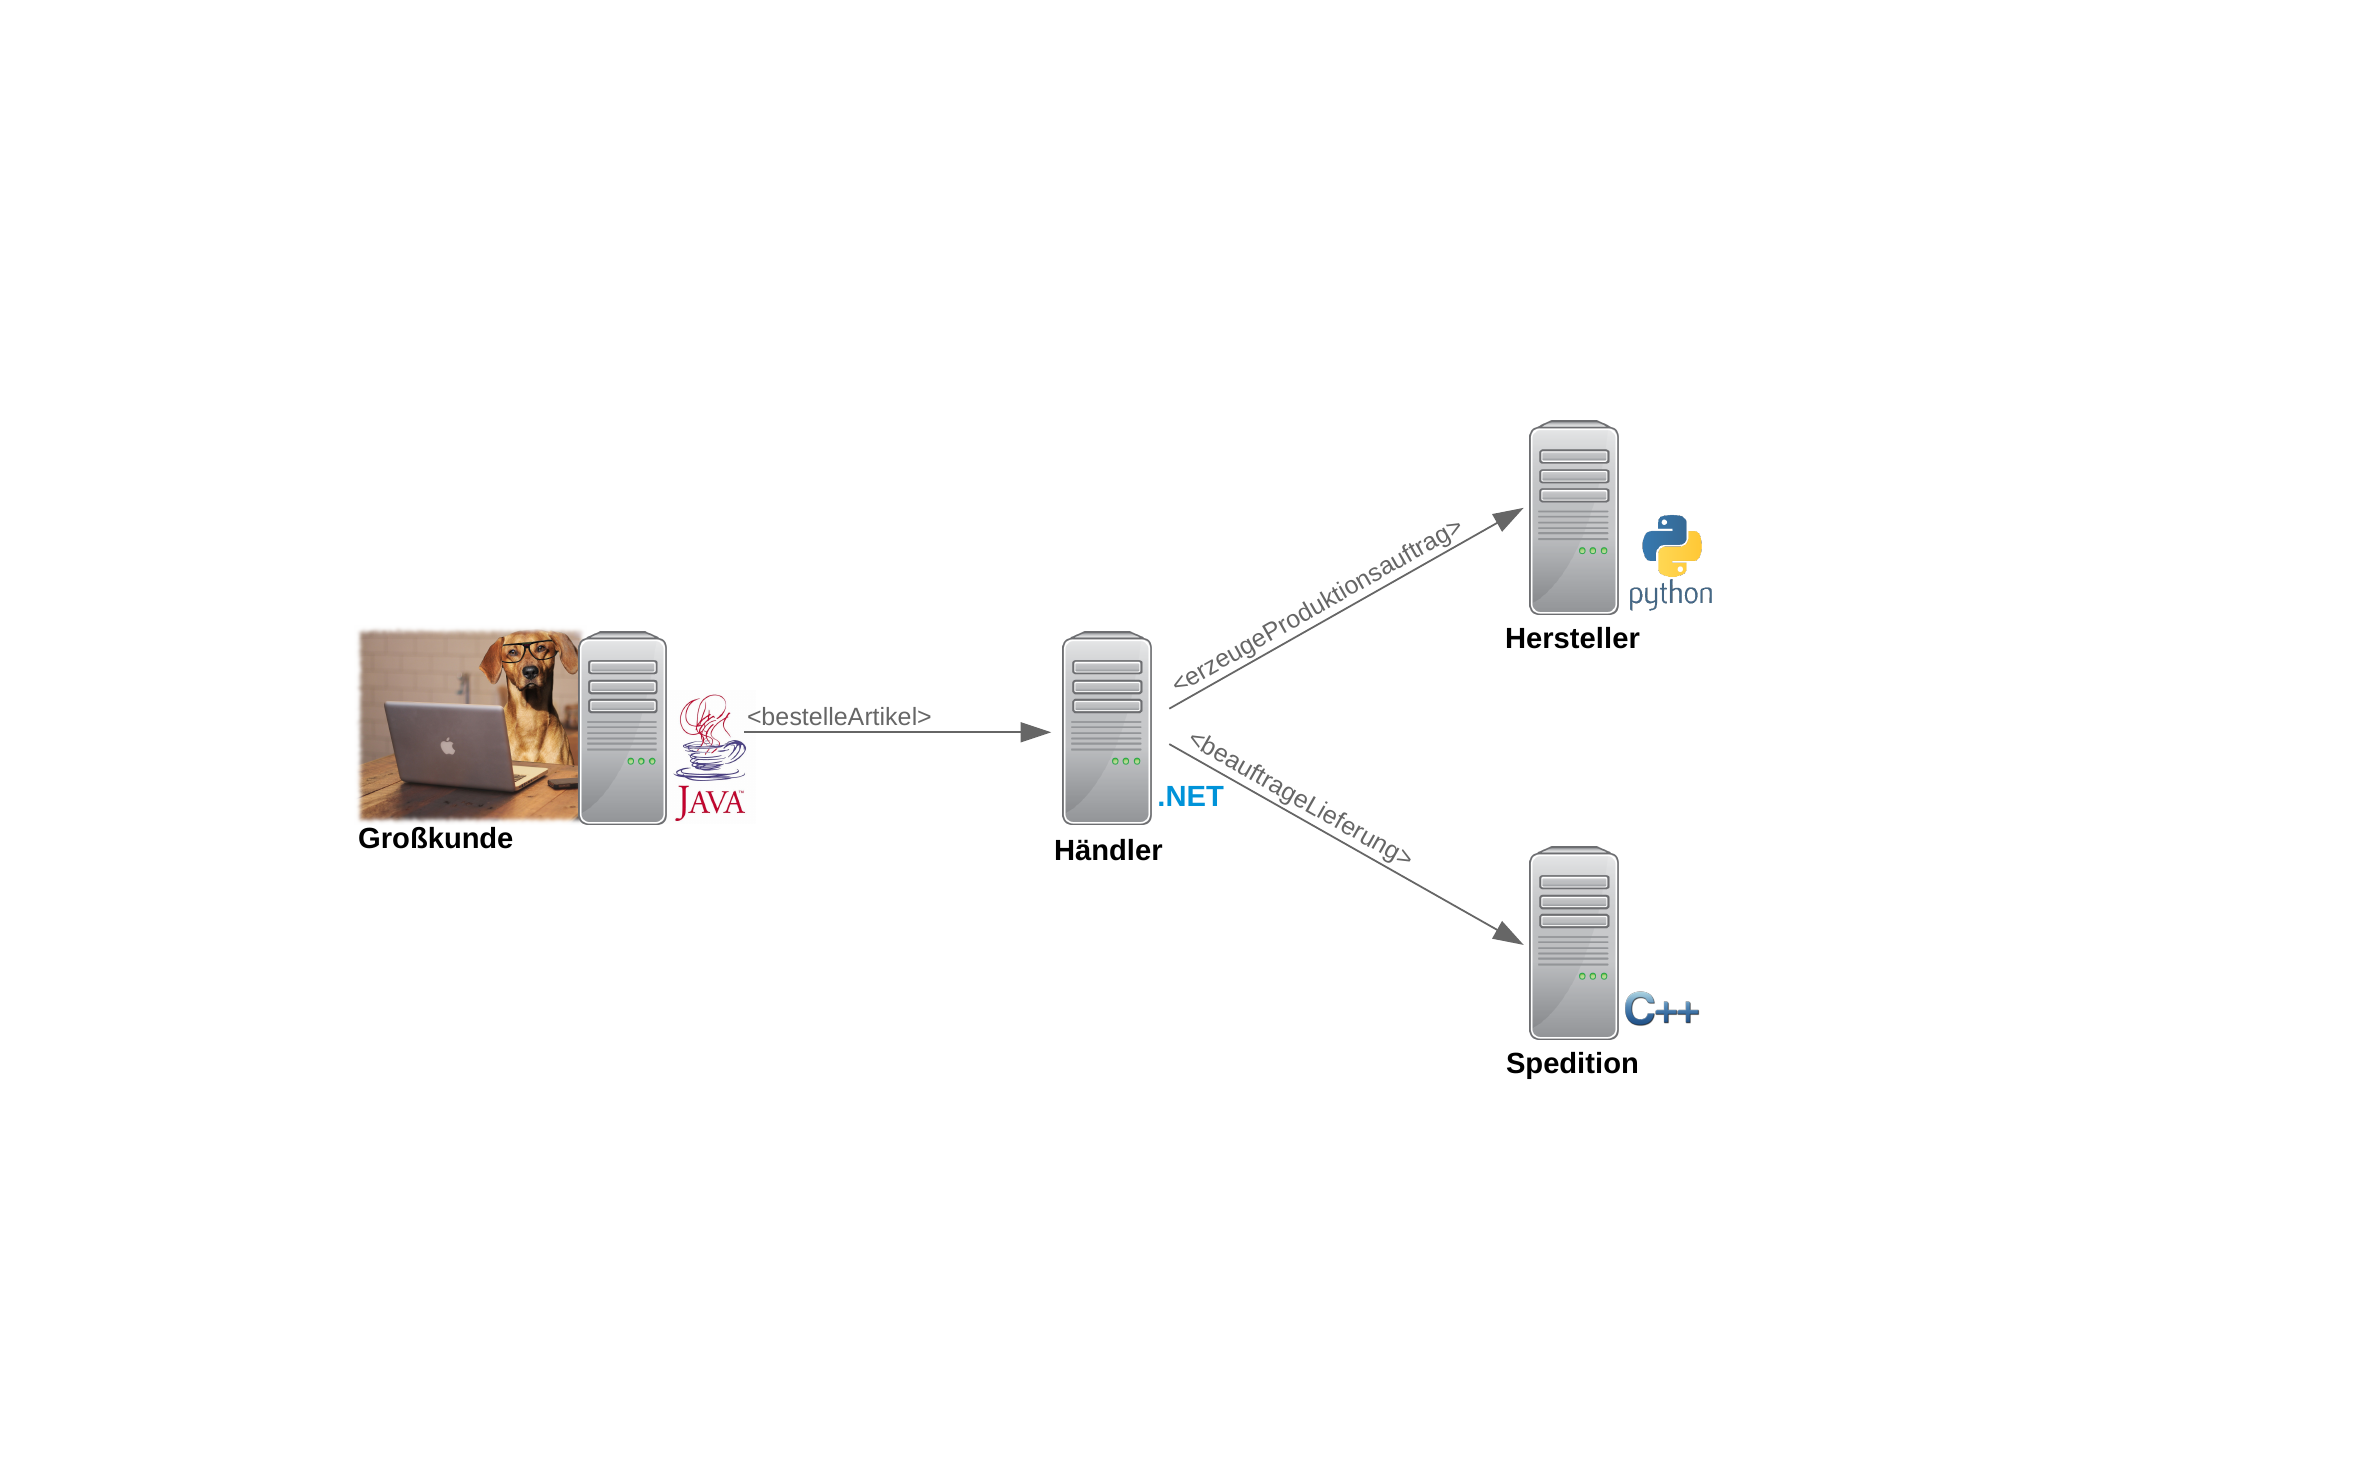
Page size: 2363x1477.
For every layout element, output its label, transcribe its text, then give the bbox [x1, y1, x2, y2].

text_box Großkunde [358, 814, 514, 863]
text_box <bestelleArtikel> [732, 694, 947, 738]
text_box .NET [1157, 779, 1248, 824]
text_box Hersteller [1490, 614, 1656, 662]
picture [1062, 631, 1152, 825]
text_box Händler [1039, 826, 1178, 875]
picture [1529, 420, 1772, 615]
picture [354, 625, 756, 825]
picture [1529, 846, 1707, 1040]
text_box <erzeugeProduktionsauftrag> [1149, 497, 1485, 713]
text_box <beauftrageLieferung> [1167, 710, 1502, 926]
text_box Spedition [1491, 1039, 1654, 1087]
